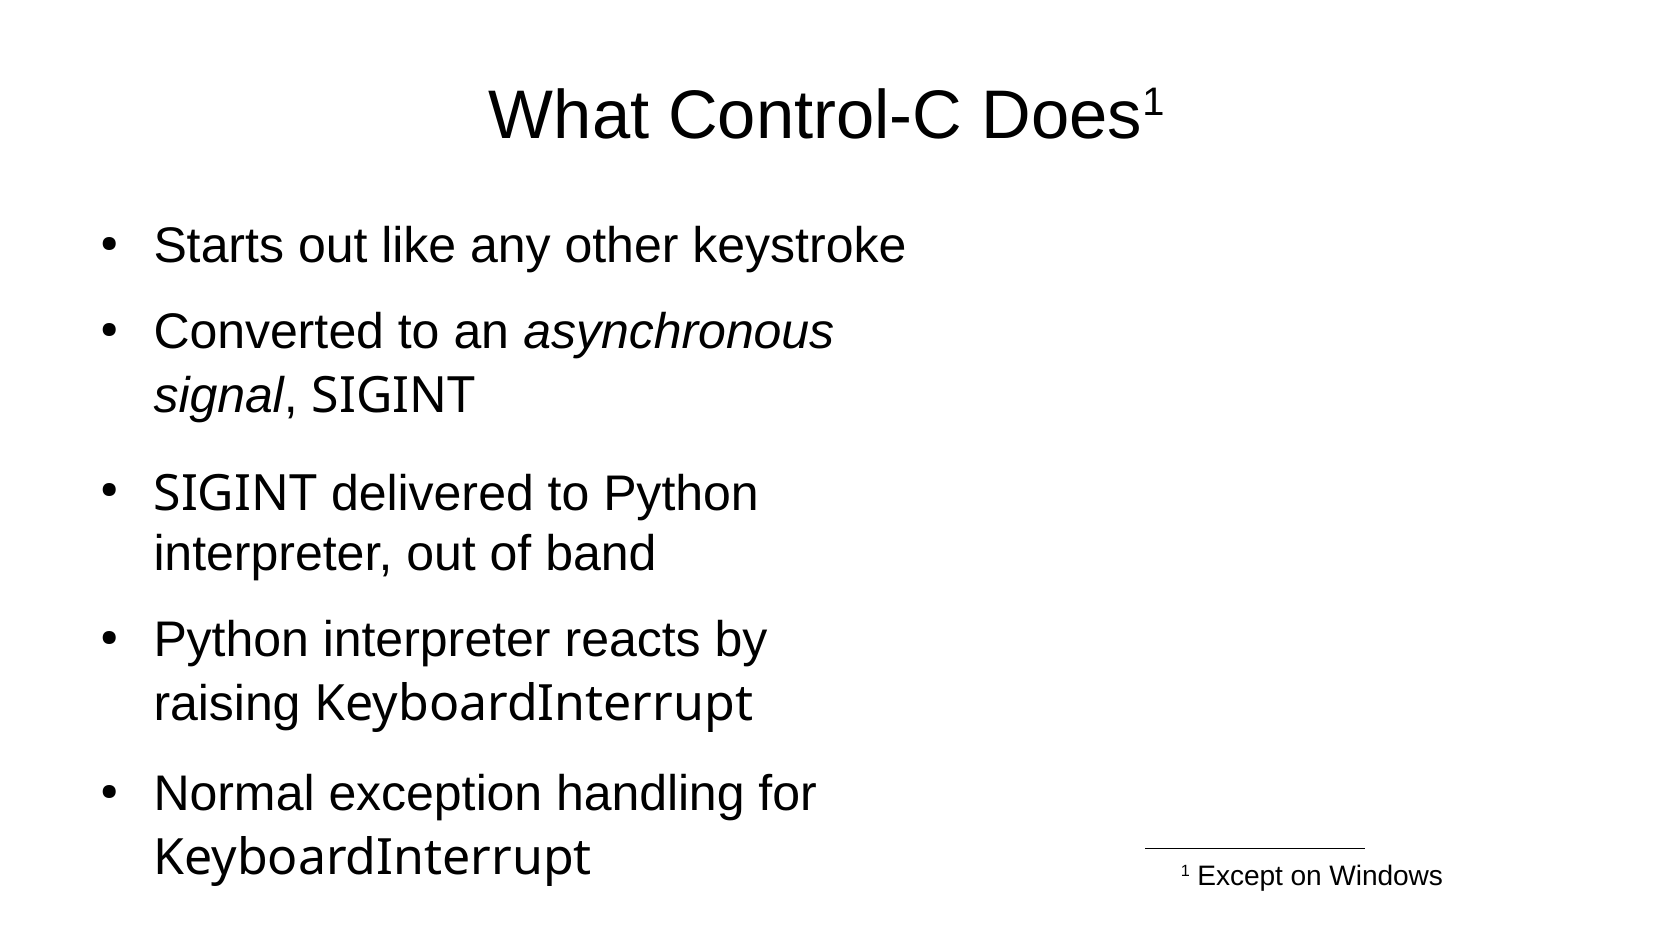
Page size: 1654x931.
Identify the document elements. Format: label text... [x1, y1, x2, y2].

text_box 1 Except on Windows [1166, 845, 1654, 931]
title What Control-C Does1 [82, 37, 1571, 193]
list Starts out like any other keystroke Converted to an asynchronous signal, SIGINT SIGINT delivered to Python interpreter, out of band Python interpreter reacts by raising KeyboardInterrupt Normal exception handling for KeyboardInterrupt [82, 217, 916, 900]
